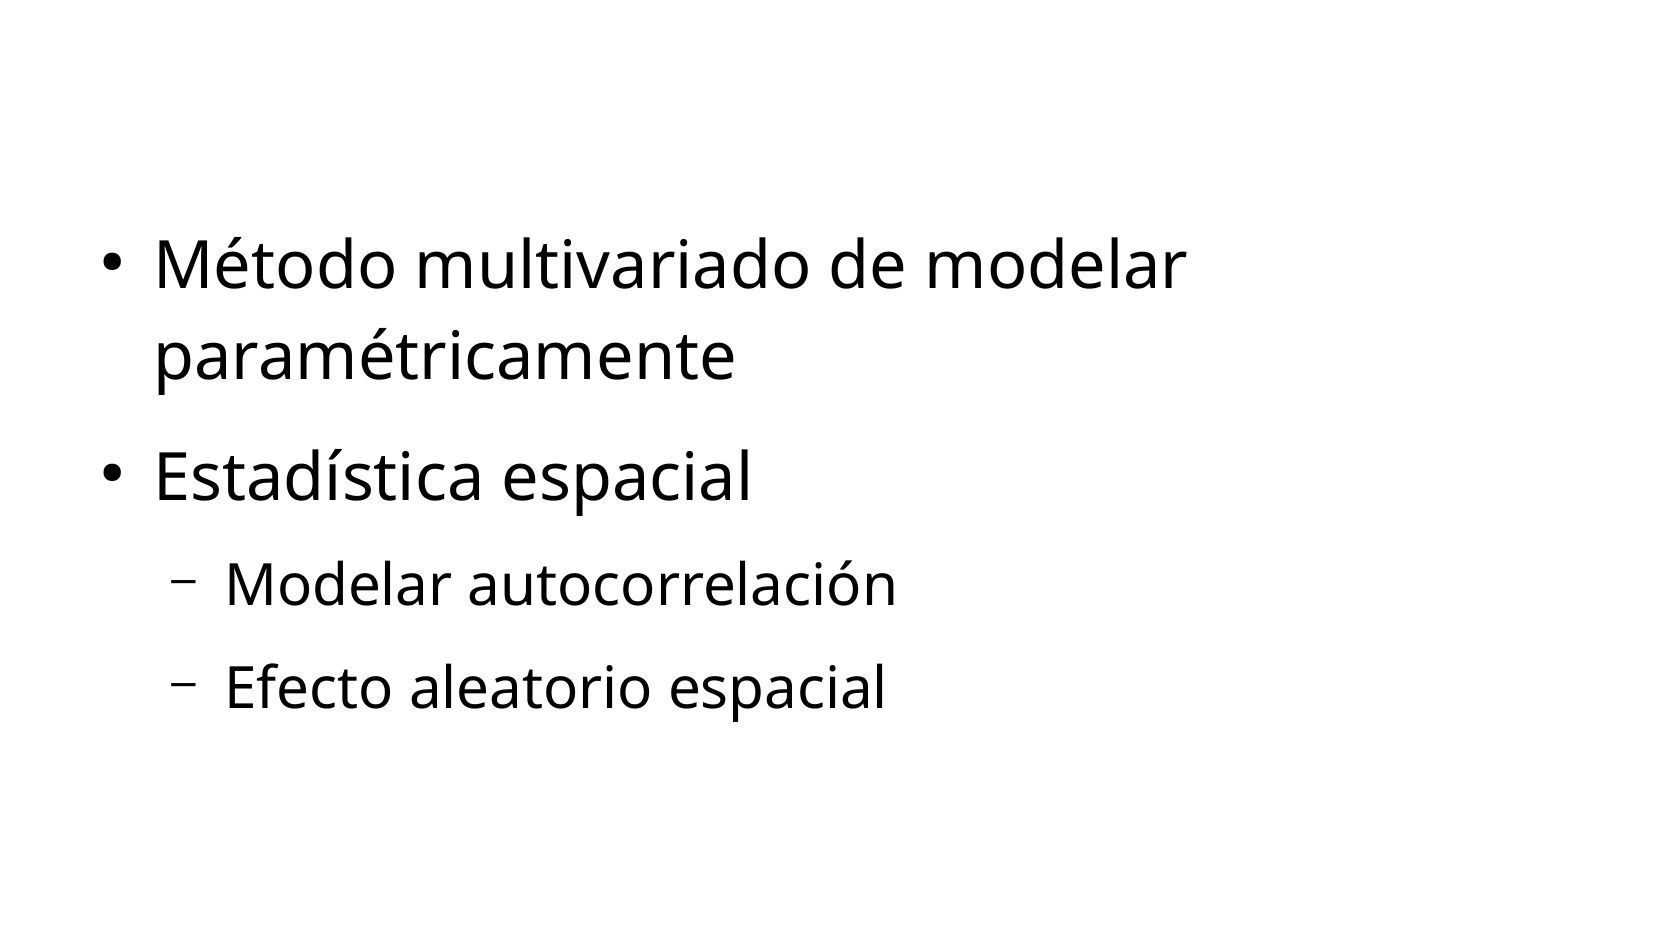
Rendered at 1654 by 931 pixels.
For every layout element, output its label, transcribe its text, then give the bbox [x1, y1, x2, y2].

list Método multivariado de modelar paramétricamente Estadística espacial Modelar autocorrelación Efecto aleatorio espacial [82, 217, 1571, 758]
